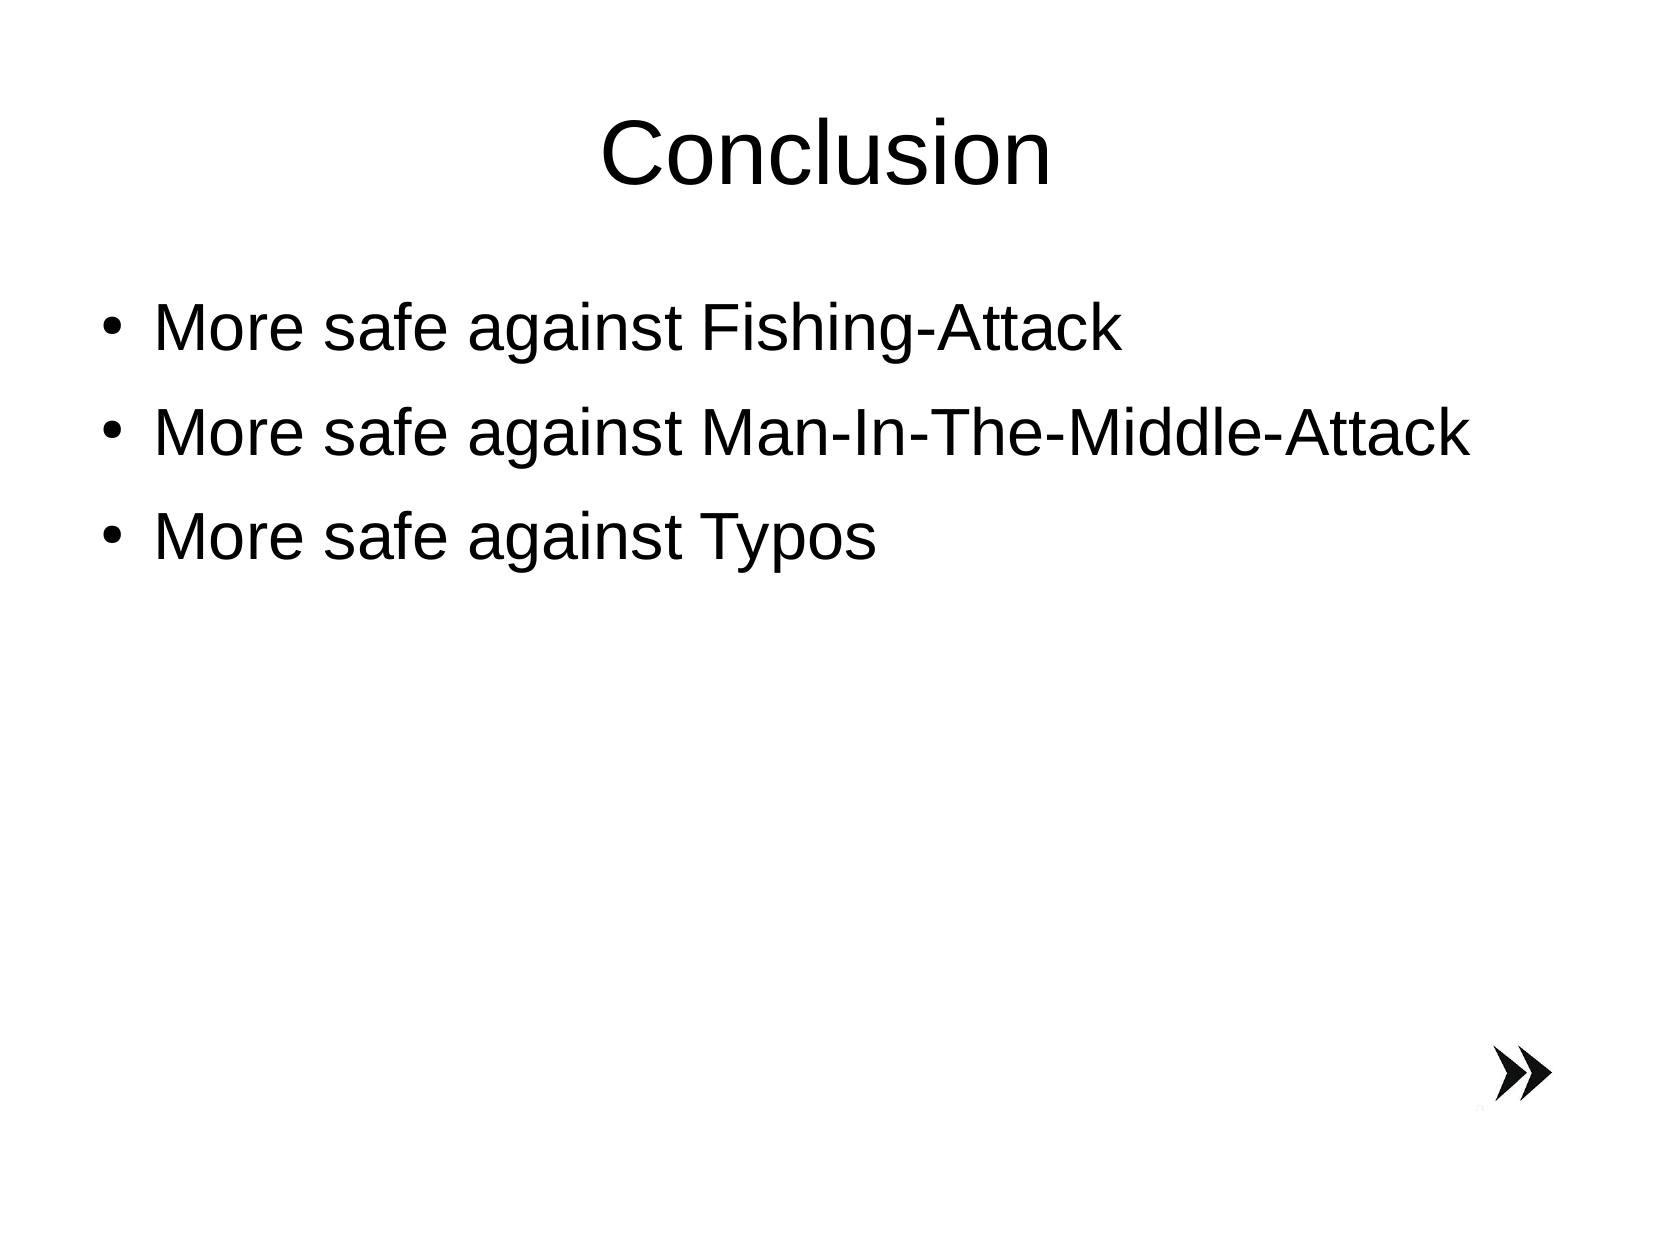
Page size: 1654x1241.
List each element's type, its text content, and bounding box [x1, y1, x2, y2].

picture [1476, 1039, 1562, 1111]
list More safe against Fishing-Attack More safe against Man-In-The-Middle-Attack More safe against Typos [82, 290, 1571, 1010]
title Conclusion [82, 49, 1571, 257]
